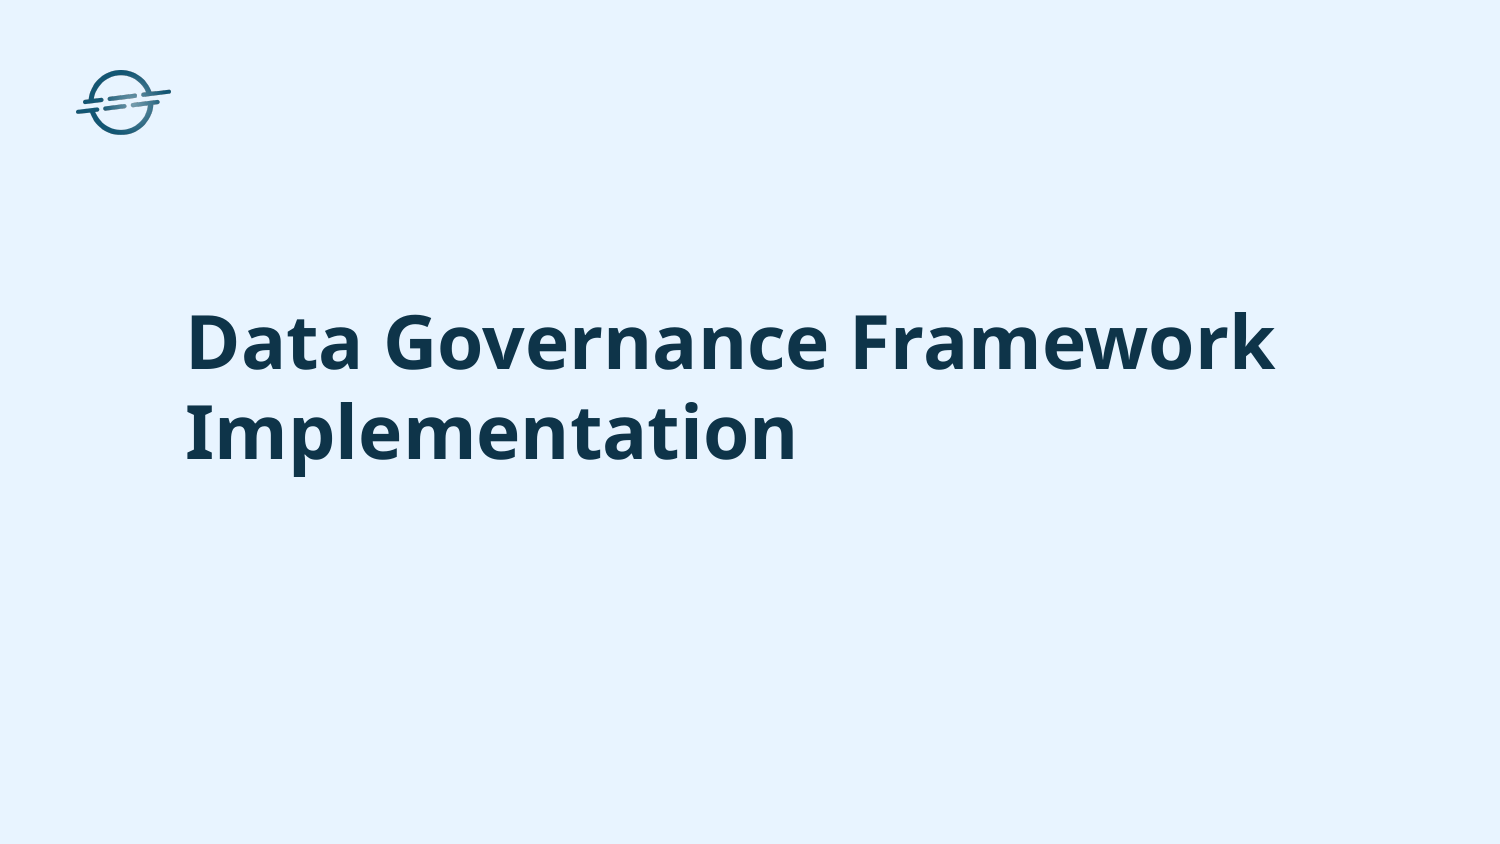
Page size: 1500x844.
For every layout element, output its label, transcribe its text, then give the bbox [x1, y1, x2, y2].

picture [76, 70, 171, 135]
title Data Governance Framework Implementation [170, 279, 1450, 509]
